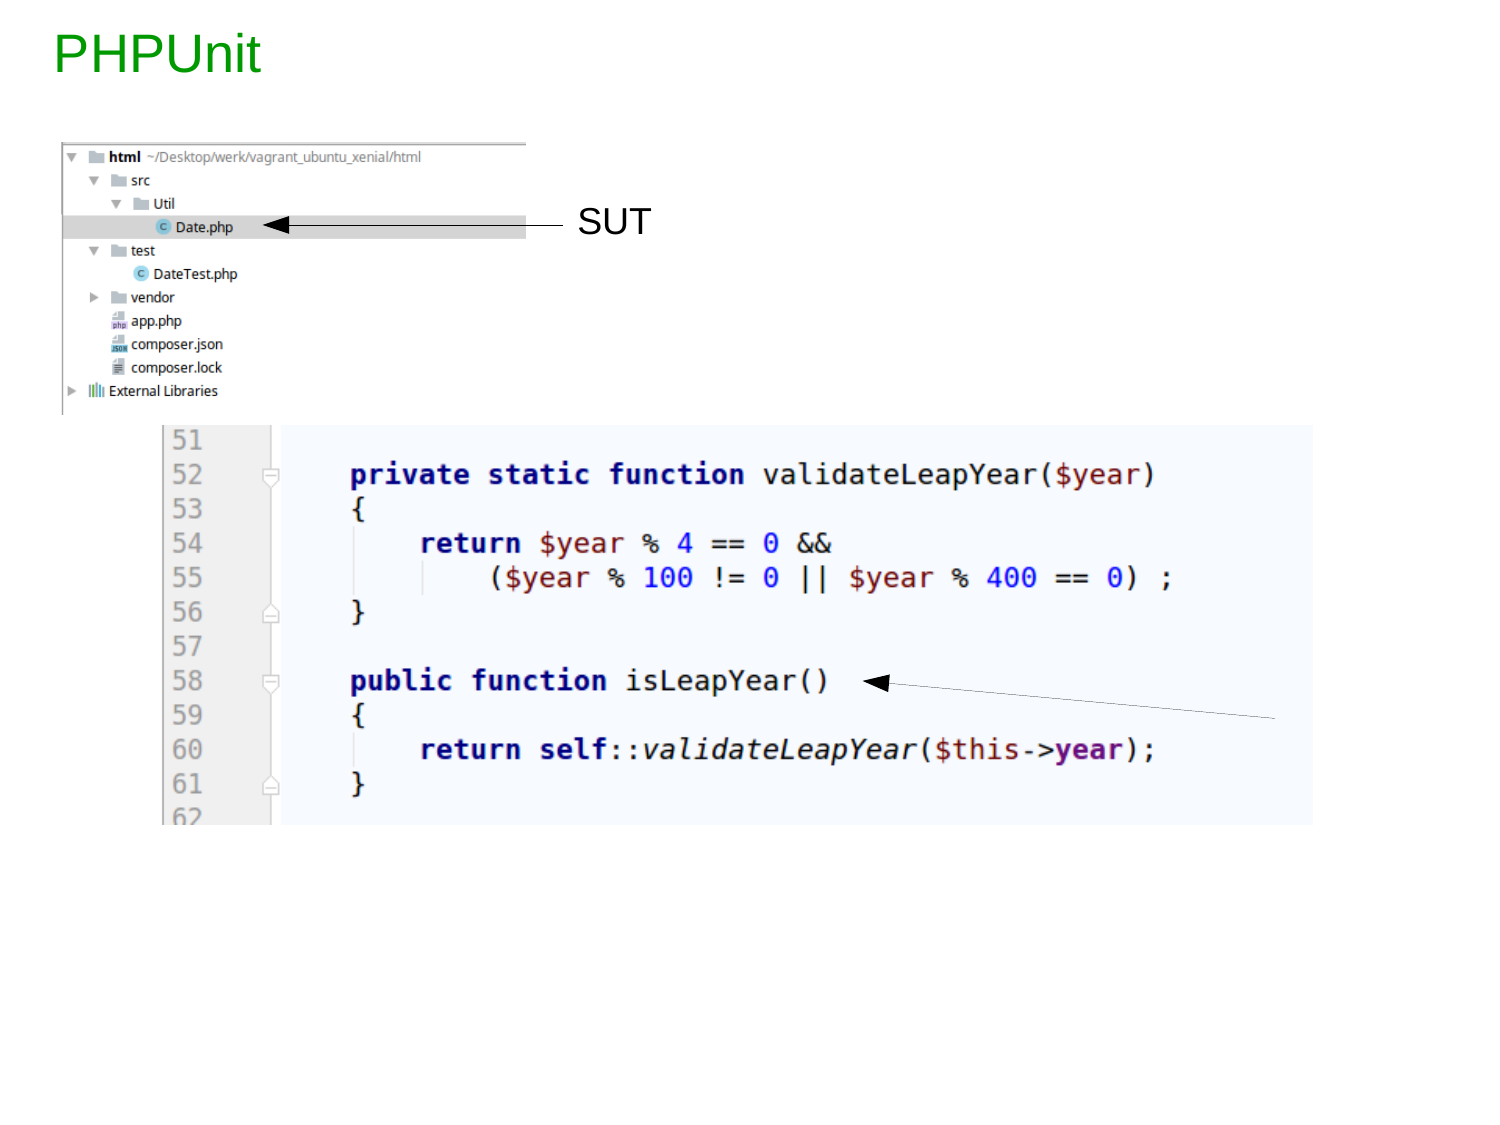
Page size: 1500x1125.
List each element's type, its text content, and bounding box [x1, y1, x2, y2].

text_box PHPUnit [39, 15, 1351, 92]
picture [61, 142, 526, 415]
text_box SUT [562, 193, 788, 251]
picture [150, 425, 1313, 826]
